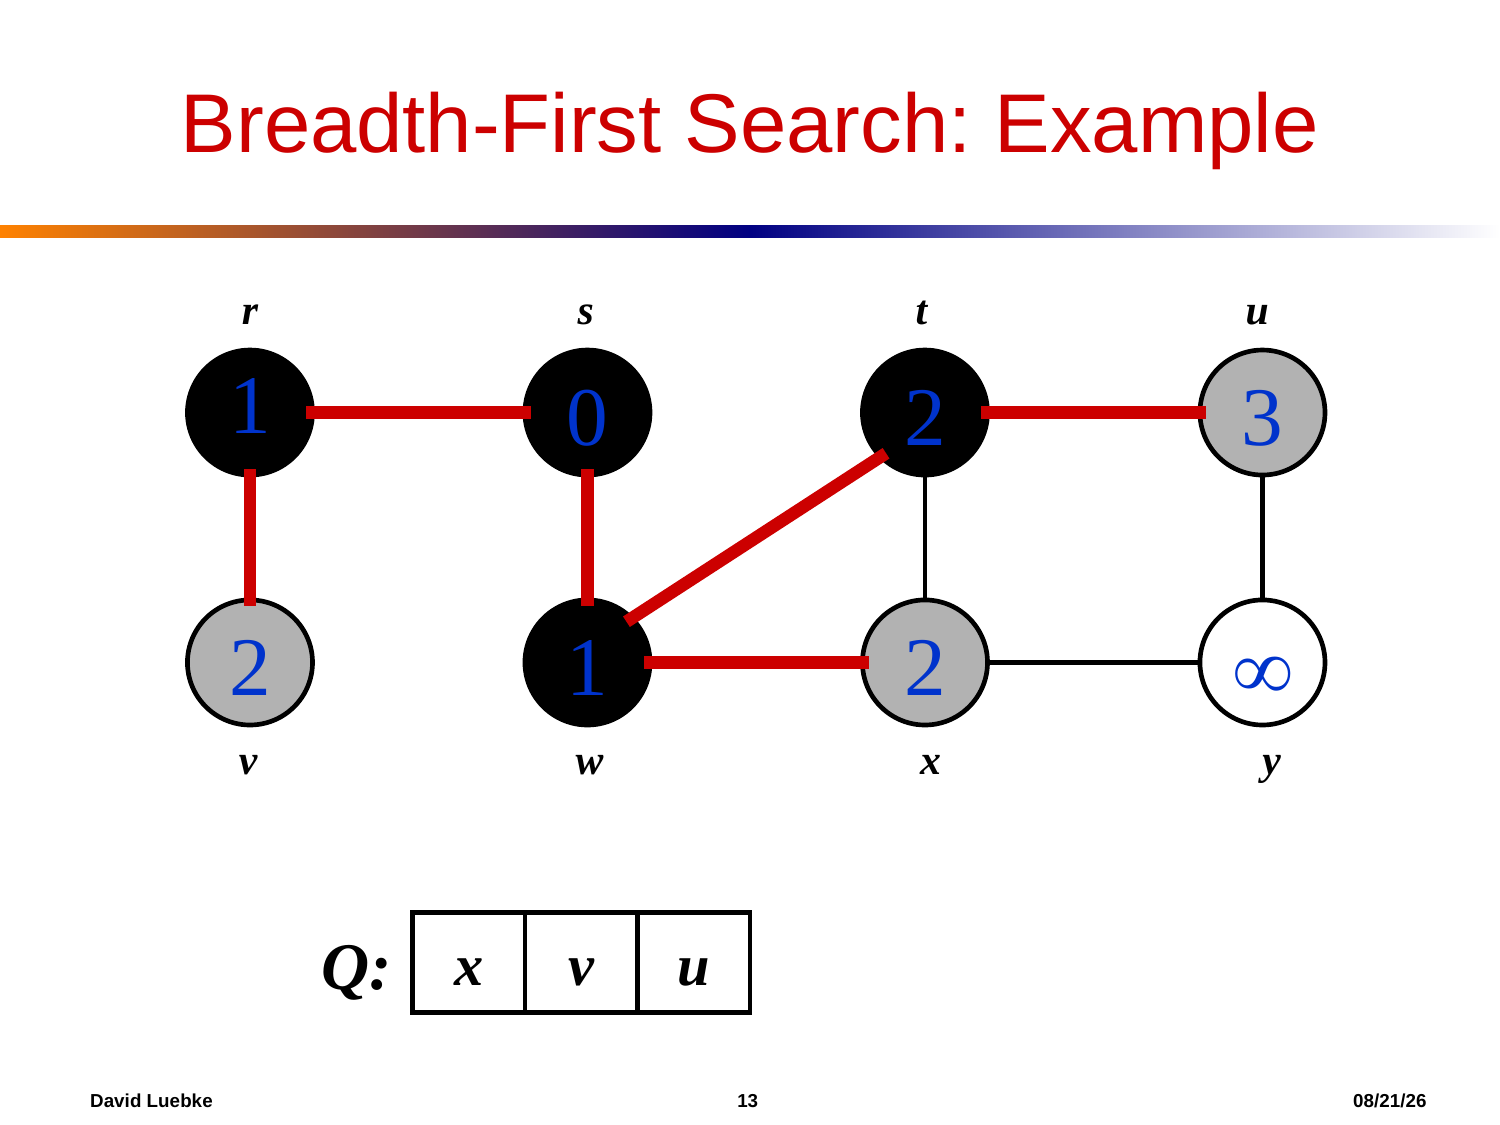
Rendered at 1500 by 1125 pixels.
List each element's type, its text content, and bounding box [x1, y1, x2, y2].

text_box 0 [525, 350, 651, 475]
title Breadth-First Search: Example [75, 37, 1426, 201]
text_box x [905, 725, 956, 791]
text_box u [1230, 275, 1284, 341]
text_box 2 [862, 350, 988, 475]
text_box s [562, 275, 609, 341]
text_box y [1247, 725, 1296, 791]
text_box w [560, 725, 619, 791]
text_box v [224, 725, 273, 791]
text_box Q: [299, 912, 412, 1013]
text_box David Luebke <number> 03/10/19 [75, 1074, 1426, 1125]
text_box 2 [187, 600, 313, 725]
text_box u [637, 912, 750, 1013]
text_box r [227, 275, 273, 341]
text_box v [524, 912, 637, 1013]
text_box 2 [862, 600, 988, 725]
text_box 1 [524, 600, 650, 725]
text_box  [1200, 600, 1326, 725]
text_box 3 [1200, 350, 1326, 475]
text_box t [900, 275, 942, 341]
text_box x [412, 912, 524, 1013]
text_box 1 [187, 350, 313, 475]
